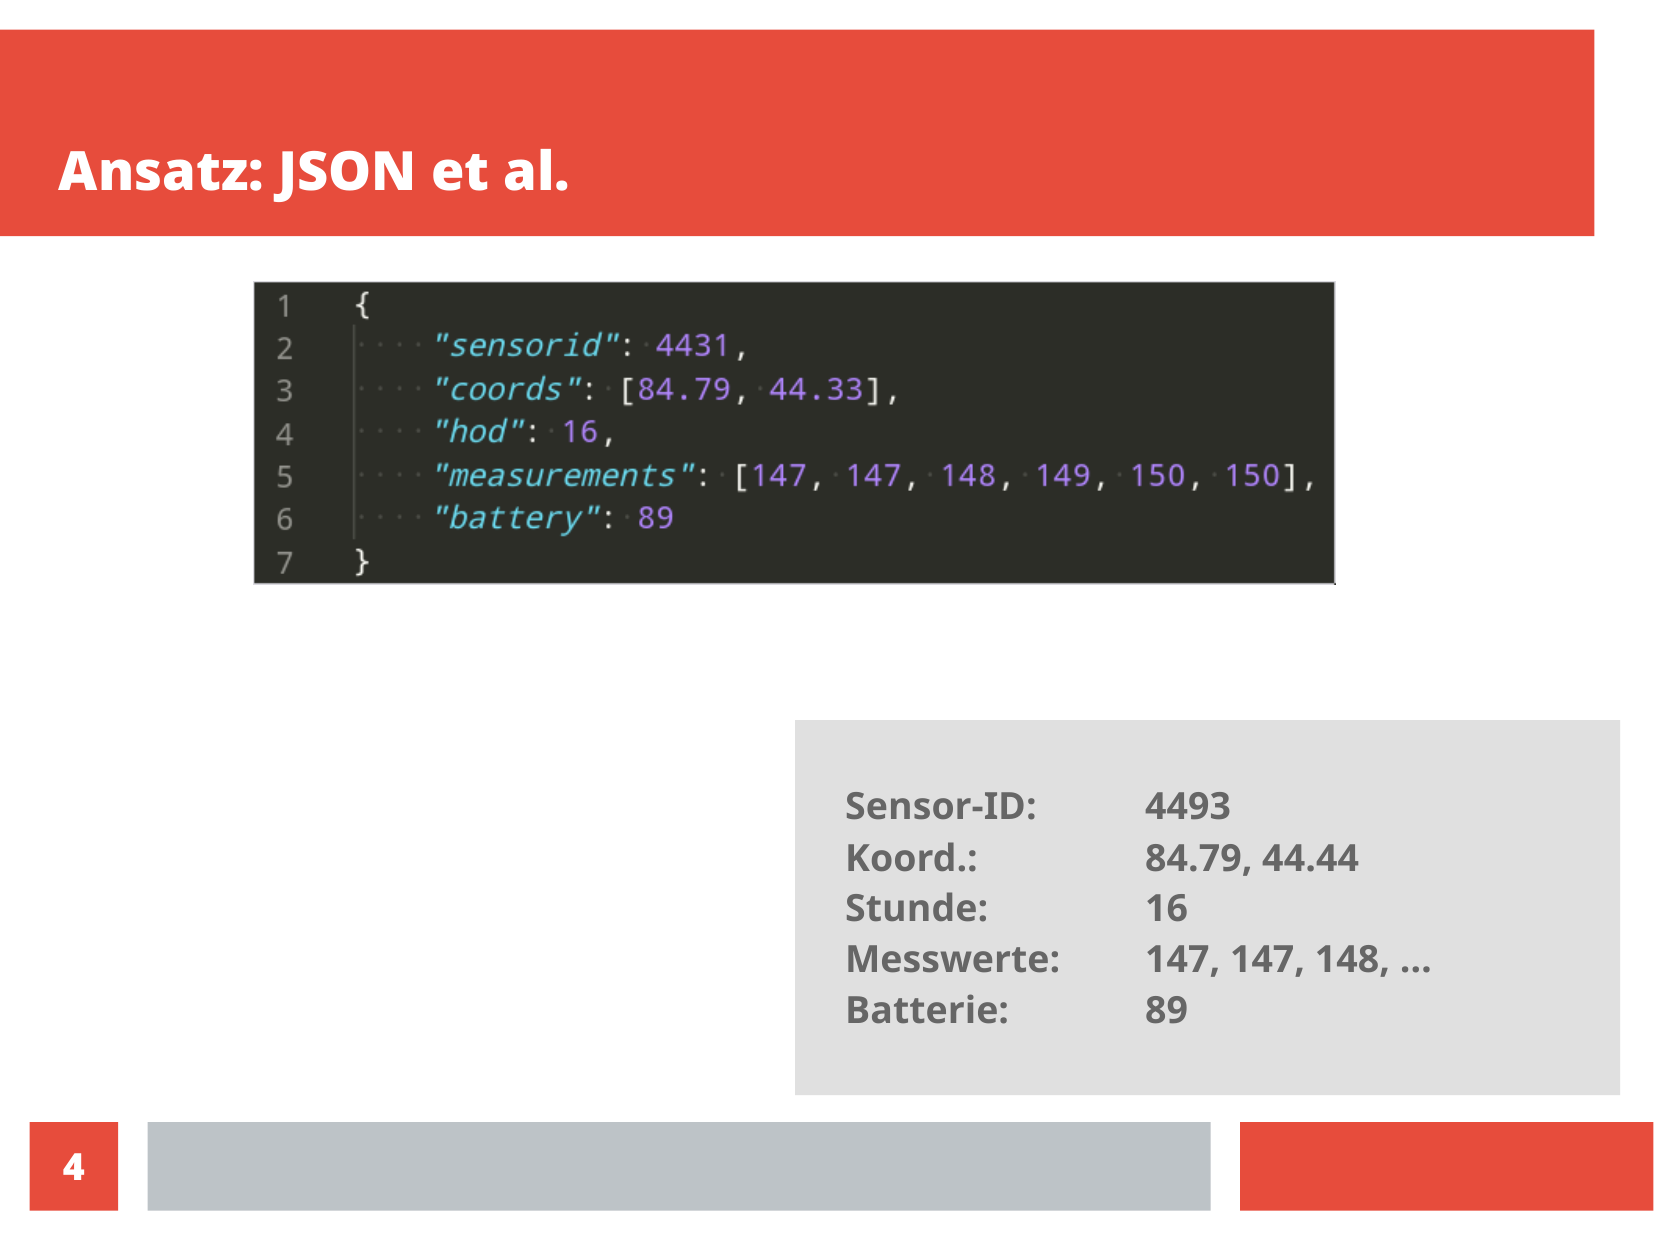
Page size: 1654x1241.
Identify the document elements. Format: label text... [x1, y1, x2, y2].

title Ansatz: JSON et al. [59, 59, 1595, 207]
text_box Sensor-ID: 4493 Koord.: 84.79, 44.44 Stunde: 16 Messwerte: 147, 147, 148, … Batterie: 89 [795, 720, 1621, 1096]
picture [253, 281, 1336, 586]
